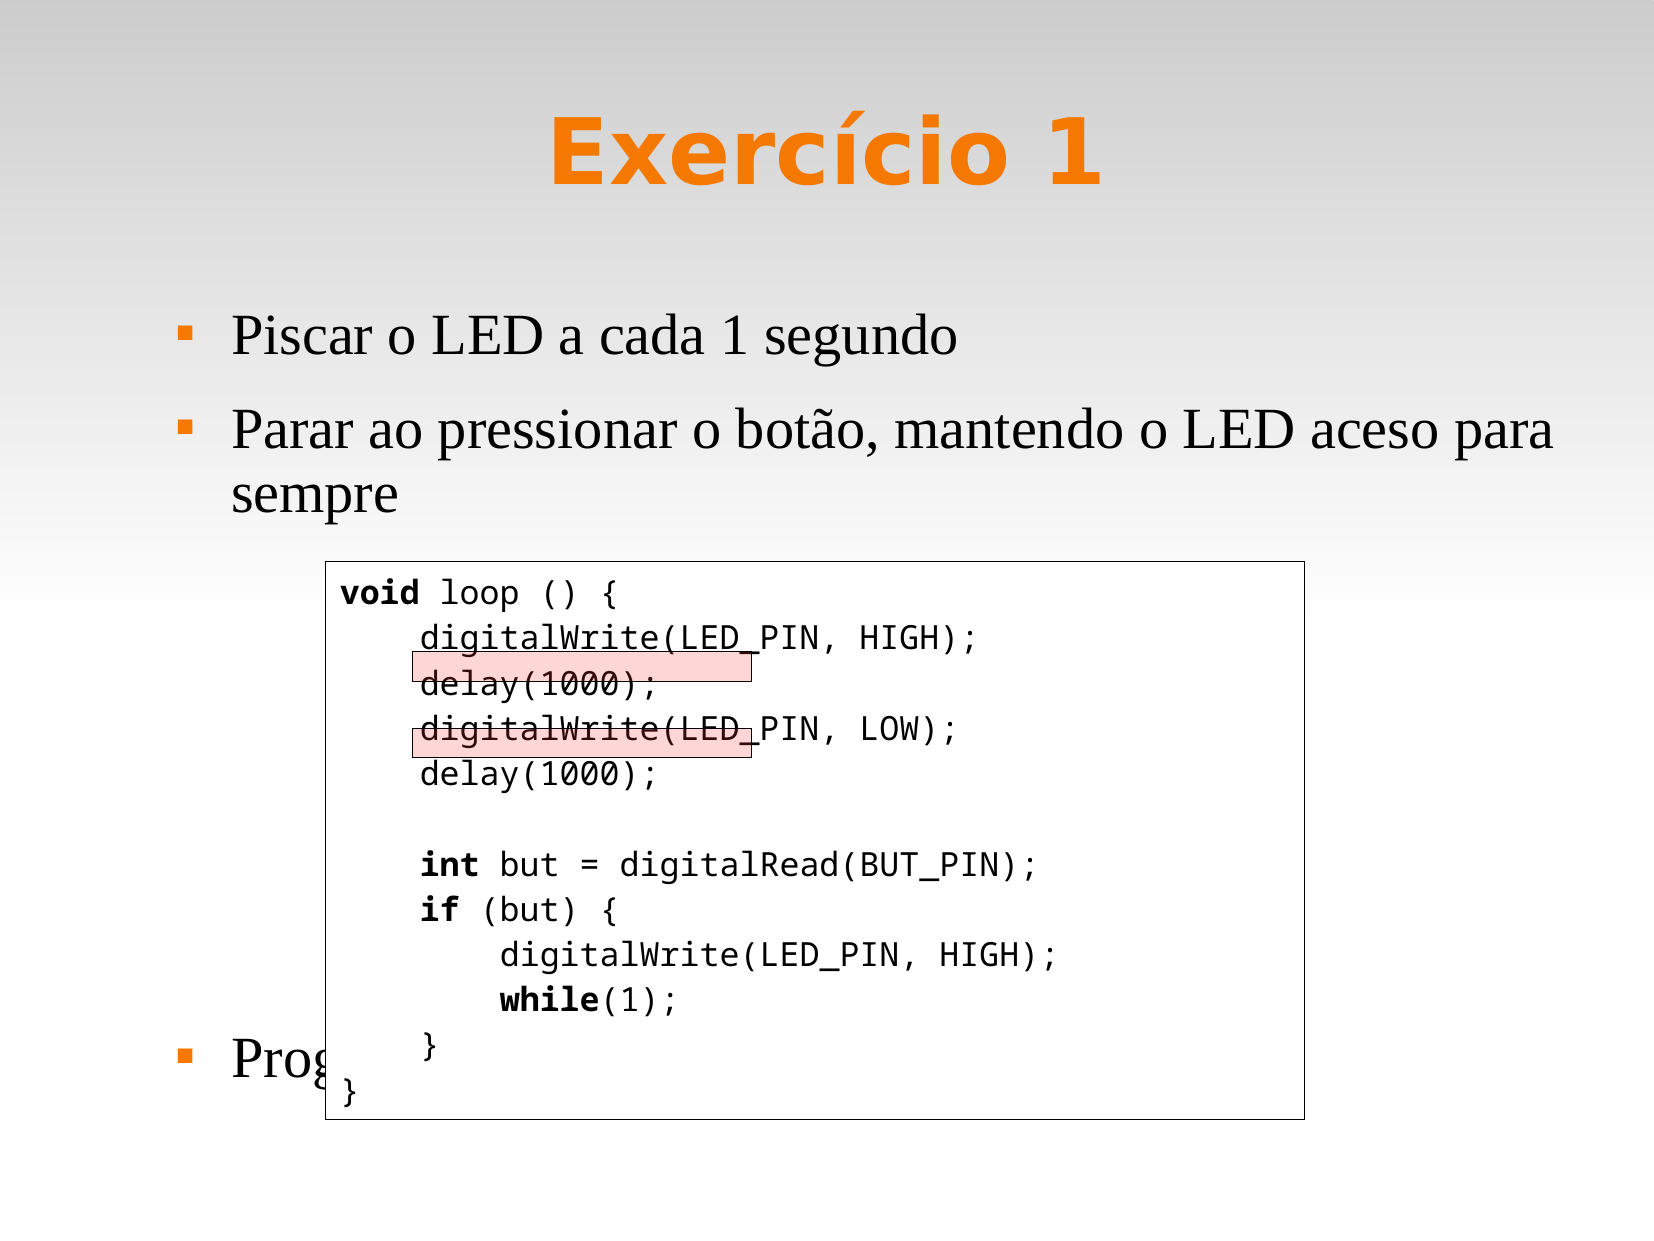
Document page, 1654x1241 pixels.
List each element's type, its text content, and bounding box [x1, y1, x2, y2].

text_box [412, 651, 752, 682]
text_box [412, 728, 752, 758]
list Piscar o LED a cada 1 segundo Parar ao pressionar o botão, mantendo o LED aceso para sempre Programa interativo! [89, 302, 1576, 1144]
title Exercício 1 [82, 49, 1571, 257]
text_box void loop () { digitalWrite(LED_PIN, HIGH); delay(1000); digitalWrite(LED_PIN, LOW); delay(1000); int but = digitalRead(BUT_PIN); if (but) { digitalWrite(LED_PIN, HIGH); while(1); } } [325, 561, 1305, 1046]
